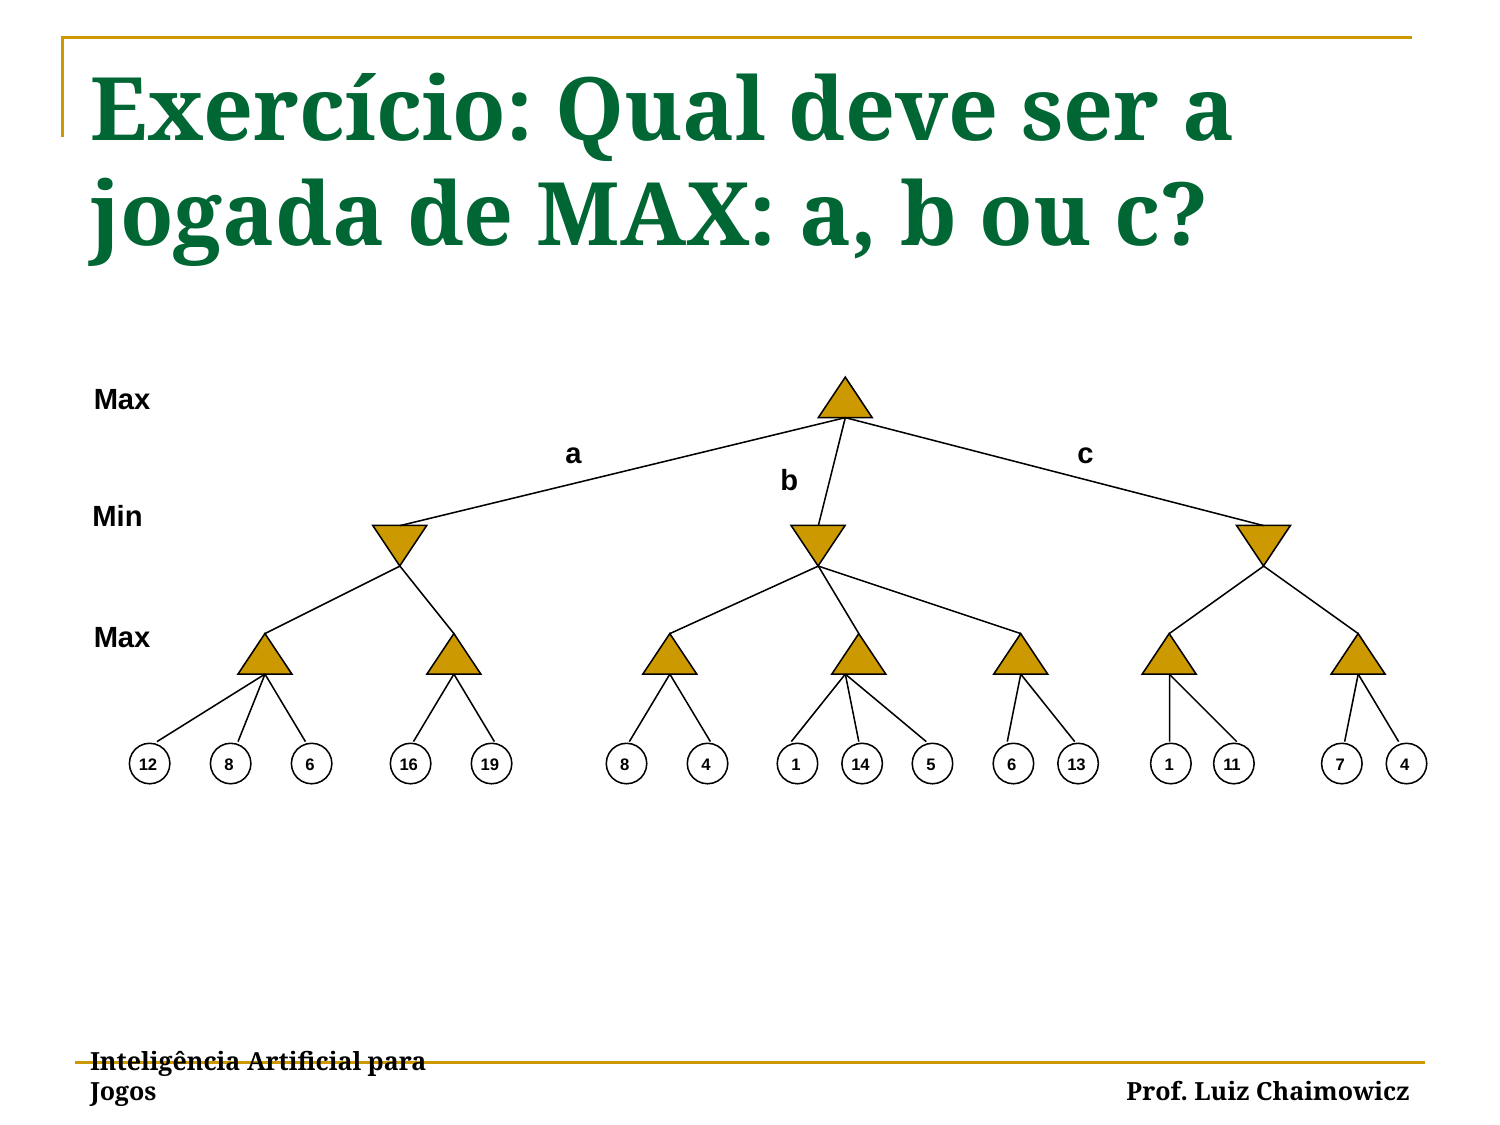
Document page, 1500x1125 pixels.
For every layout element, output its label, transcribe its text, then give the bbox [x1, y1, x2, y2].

text_box 7 [1320, 746, 1360, 781]
text_box 1 [776, 746, 816, 781]
text_box 14 [836, 746, 885, 781]
text_box Max [78, 611, 166, 662]
text_box 12 [123, 746, 173, 781]
text_box a [550, 426, 597, 477]
footer Inteligência Artificial para Jogos [75, 1074, 500, 1113]
text_box [1331, 634, 1386, 675]
text_box [642, 634, 697, 675]
text_box 6 [992, 746, 1032, 781]
text_box 19 [465, 746, 515, 781]
text_box b [765, 453, 814, 504]
text_box [237, 634, 292, 675]
text_box [372, 525, 427, 565]
text_box 8 [209, 746, 249, 781]
text_box [831, 634, 886, 675]
text_box 11 [1208, 746, 1256, 781]
text_box [791, 525, 846, 565]
title Exercício: Qual deve ser a jogada de MAX: a, b ou c? [75, 45, 1425, 287]
text_box [426, 634, 481, 675]
text_box 8 [605, 746, 645, 781]
text_box [1142, 634, 1197, 675]
text_box 16 [384, 746, 433, 781]
text_box 6 [290, 746, 330, 781]
text_box 4 [686, 746, 726, 781]
text_box [1236, 525, 1291, 565]
text_box 13 [1052, 746, 1101, 781]
text_box 5 [911, 746, 951, 781]
text_box 4 [1385, 746, 1425, 781]
text_box [993, 634, 1048, 675]
text_box Max [78, 372, 166, 423]
text_box Min [77, 489, 158, 540]
text_box 1 [1149, 746, 1189, 781]
text_box c [1062, 426, 1109, 477]
text_box [818, 377, 873, 418]
